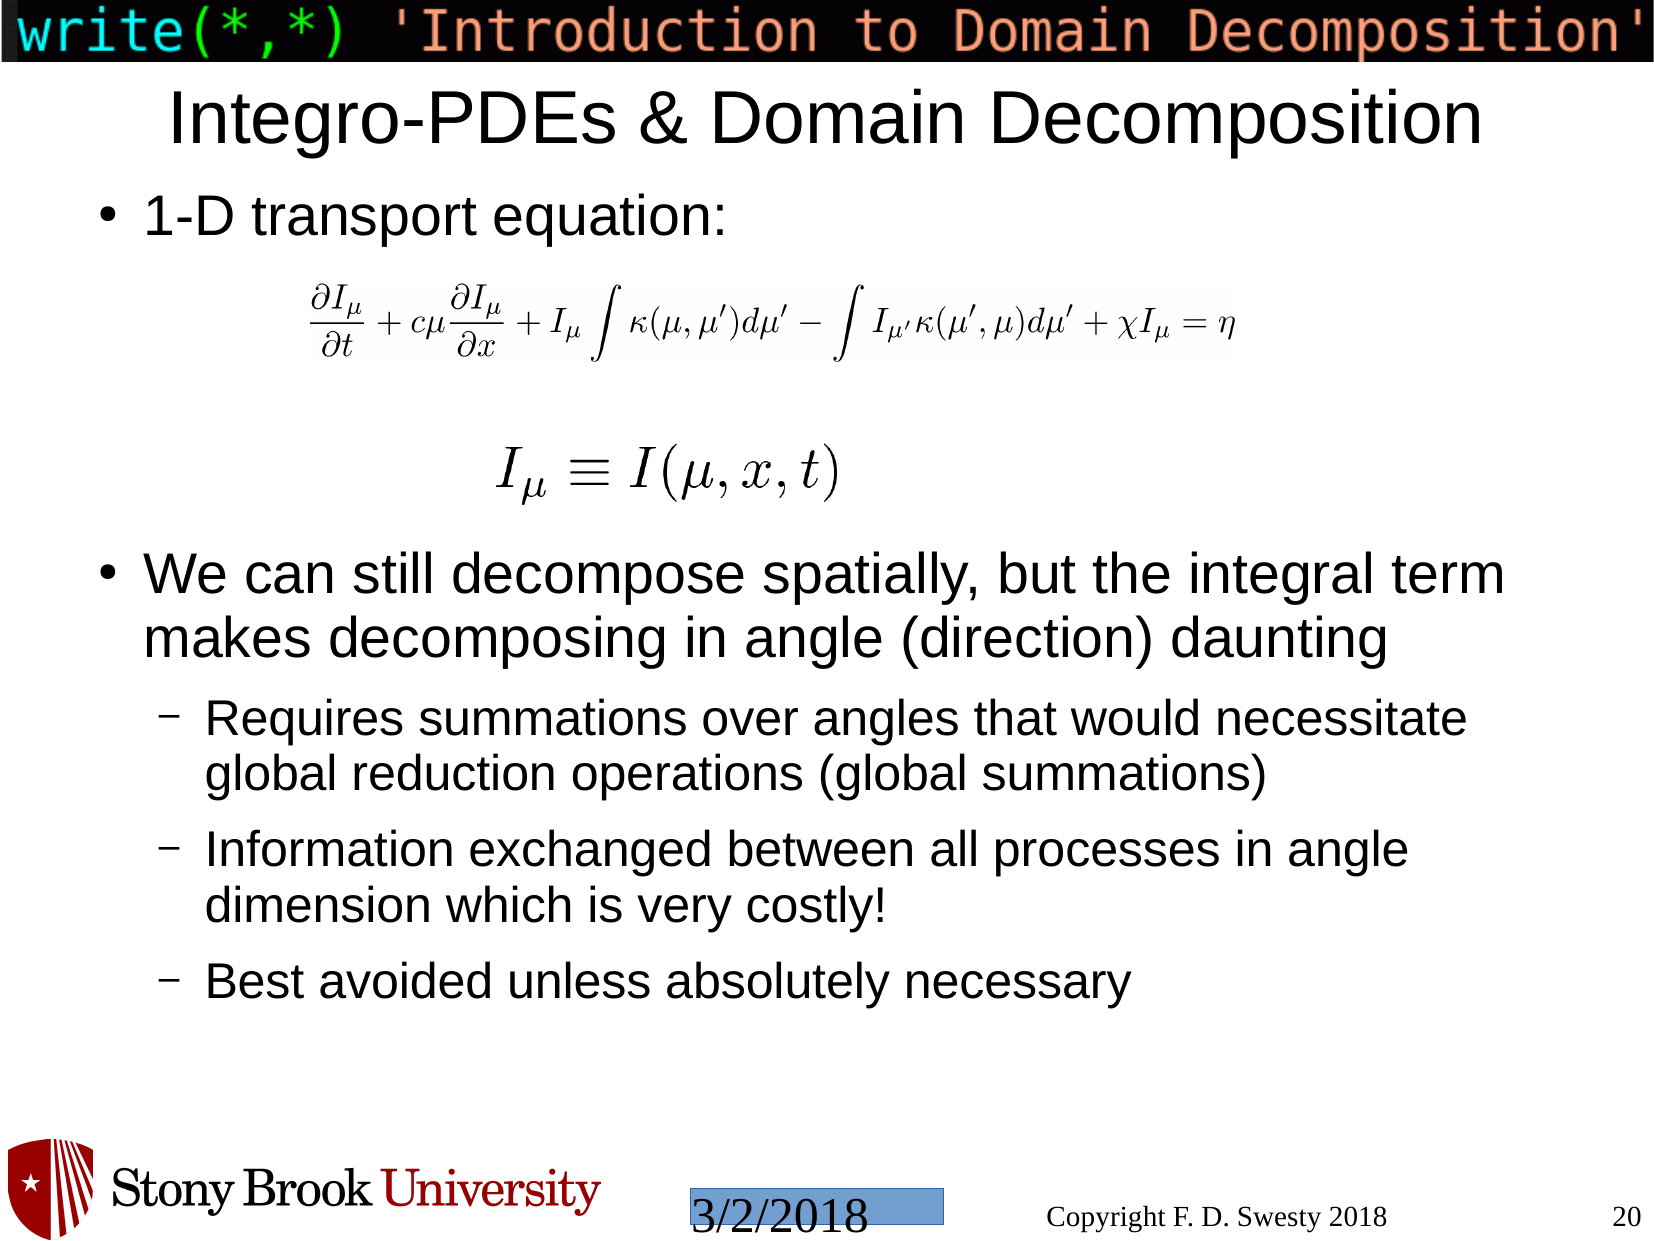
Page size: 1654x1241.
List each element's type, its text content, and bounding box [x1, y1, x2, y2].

list 1-D transport equation: We can still decompose spatially, but the integral term makes decomposing in angle (direction) daunting Requires summations over angles that would necessitate global reduction operations (global summations) Information exchanged between all processes in angle dimension which is very costly! Best avoided unless absolutely necessary [82, 183, 1571, 1019]
picture [8, 1139, 601, 1240]
picture [1, 0, 1654, 62]
picture [310, 283, 1235, 362]
title Integro-PDEs & Domain Decomposition [82, 13, 1571, 183]
picture [495, 443, 837, 505]
